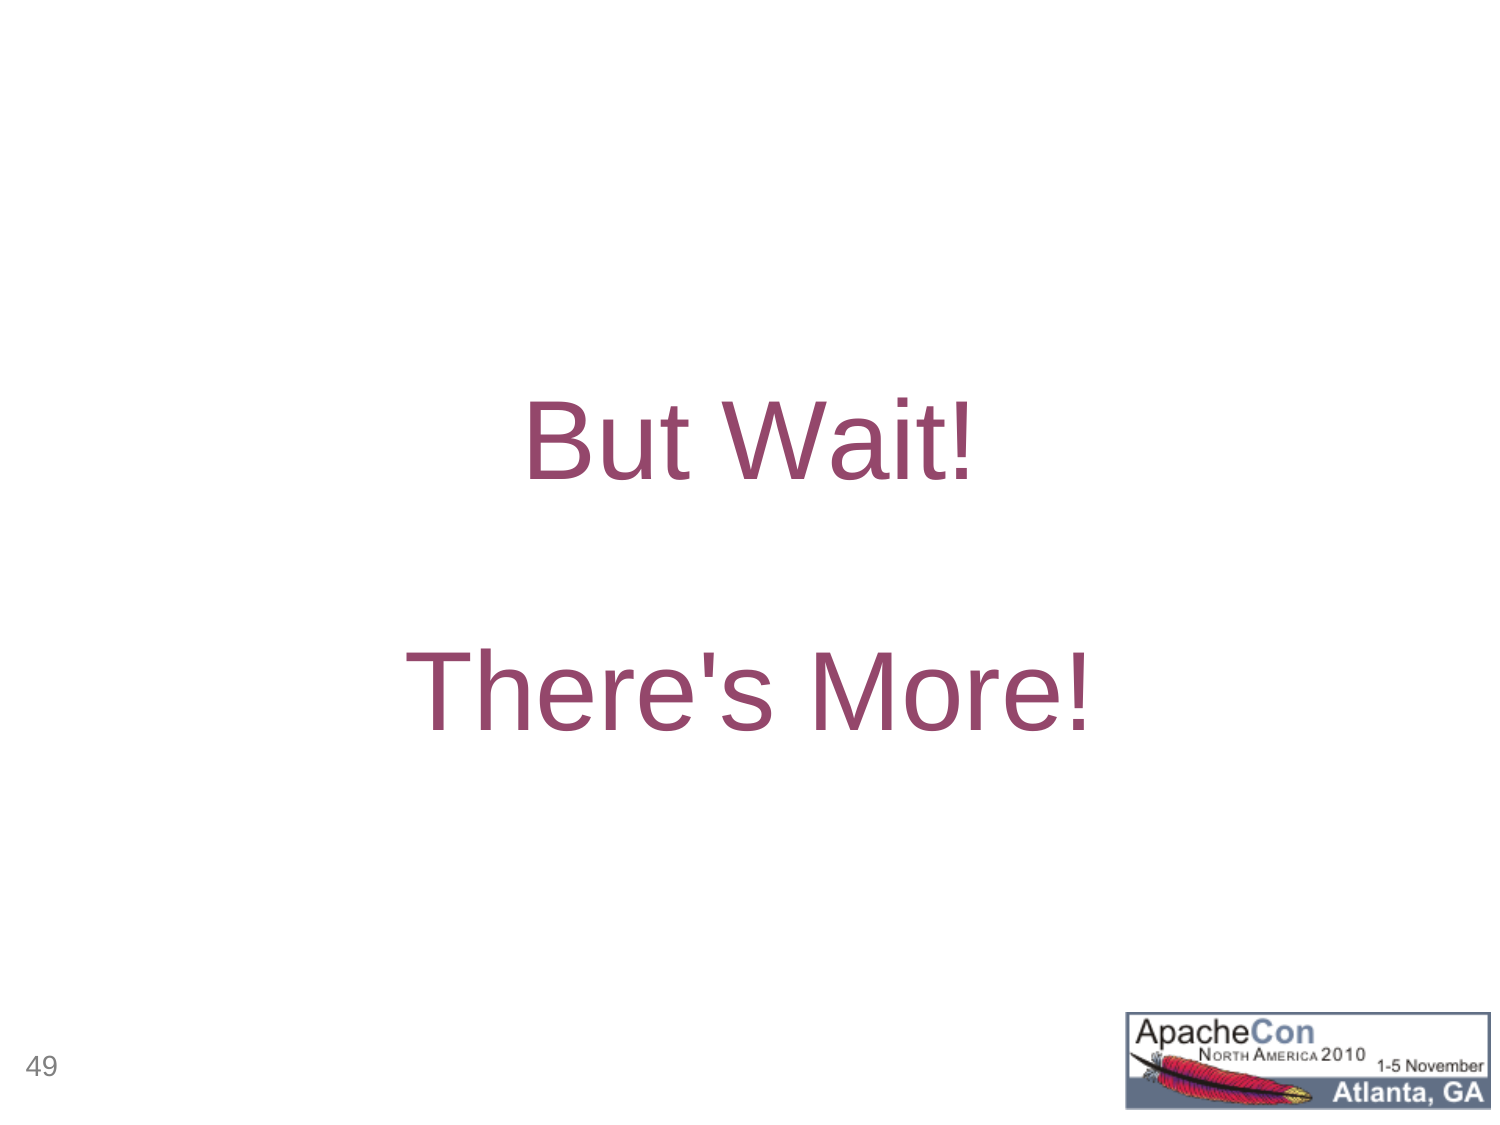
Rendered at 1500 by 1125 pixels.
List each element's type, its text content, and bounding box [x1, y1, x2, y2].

picture [1125, 1012, 1491, 1110]
title But Wait! There's More! [75, 44, 1425, 1088]
